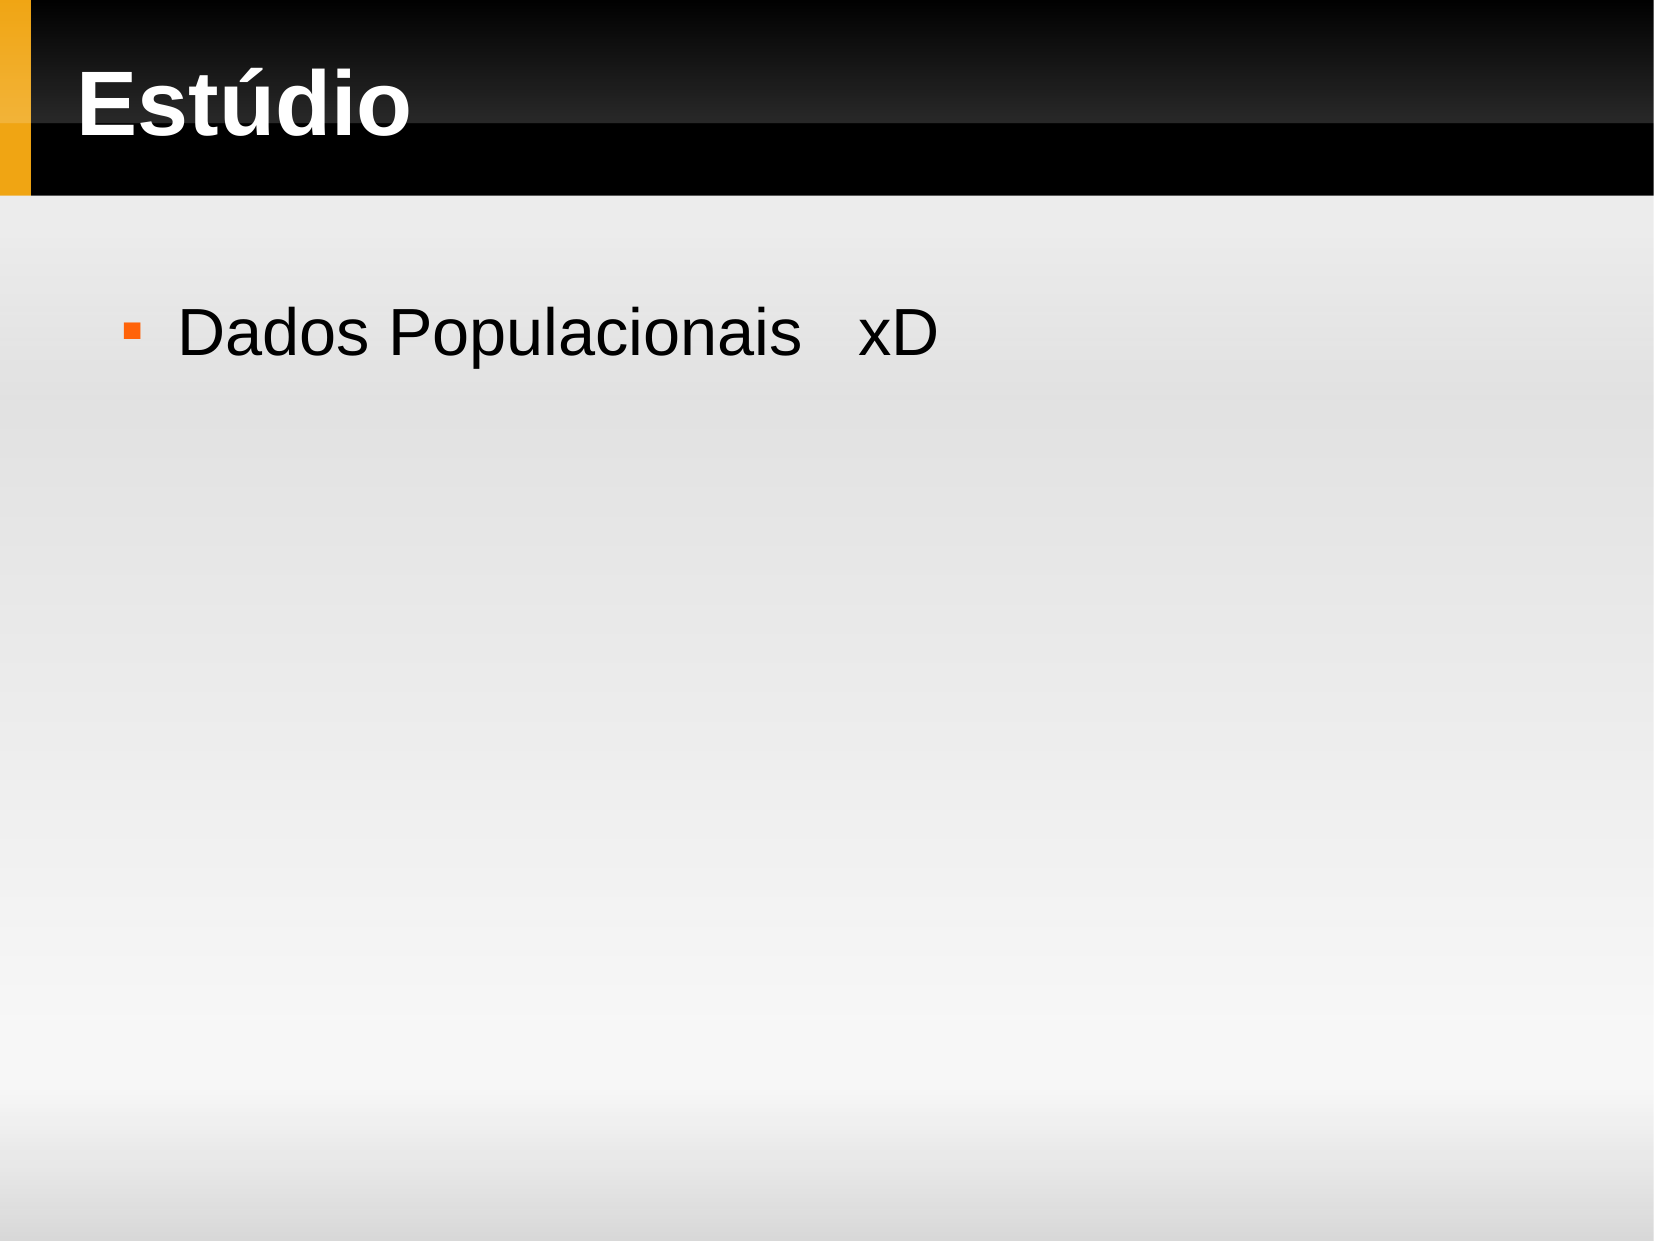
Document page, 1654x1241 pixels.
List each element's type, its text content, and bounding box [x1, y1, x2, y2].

list Dados Populacionais xD [88, 295, 1577, 1114]
picture [0, 0, 1654, 1241]
title Estúdio [76, 0, 1565, 208]
